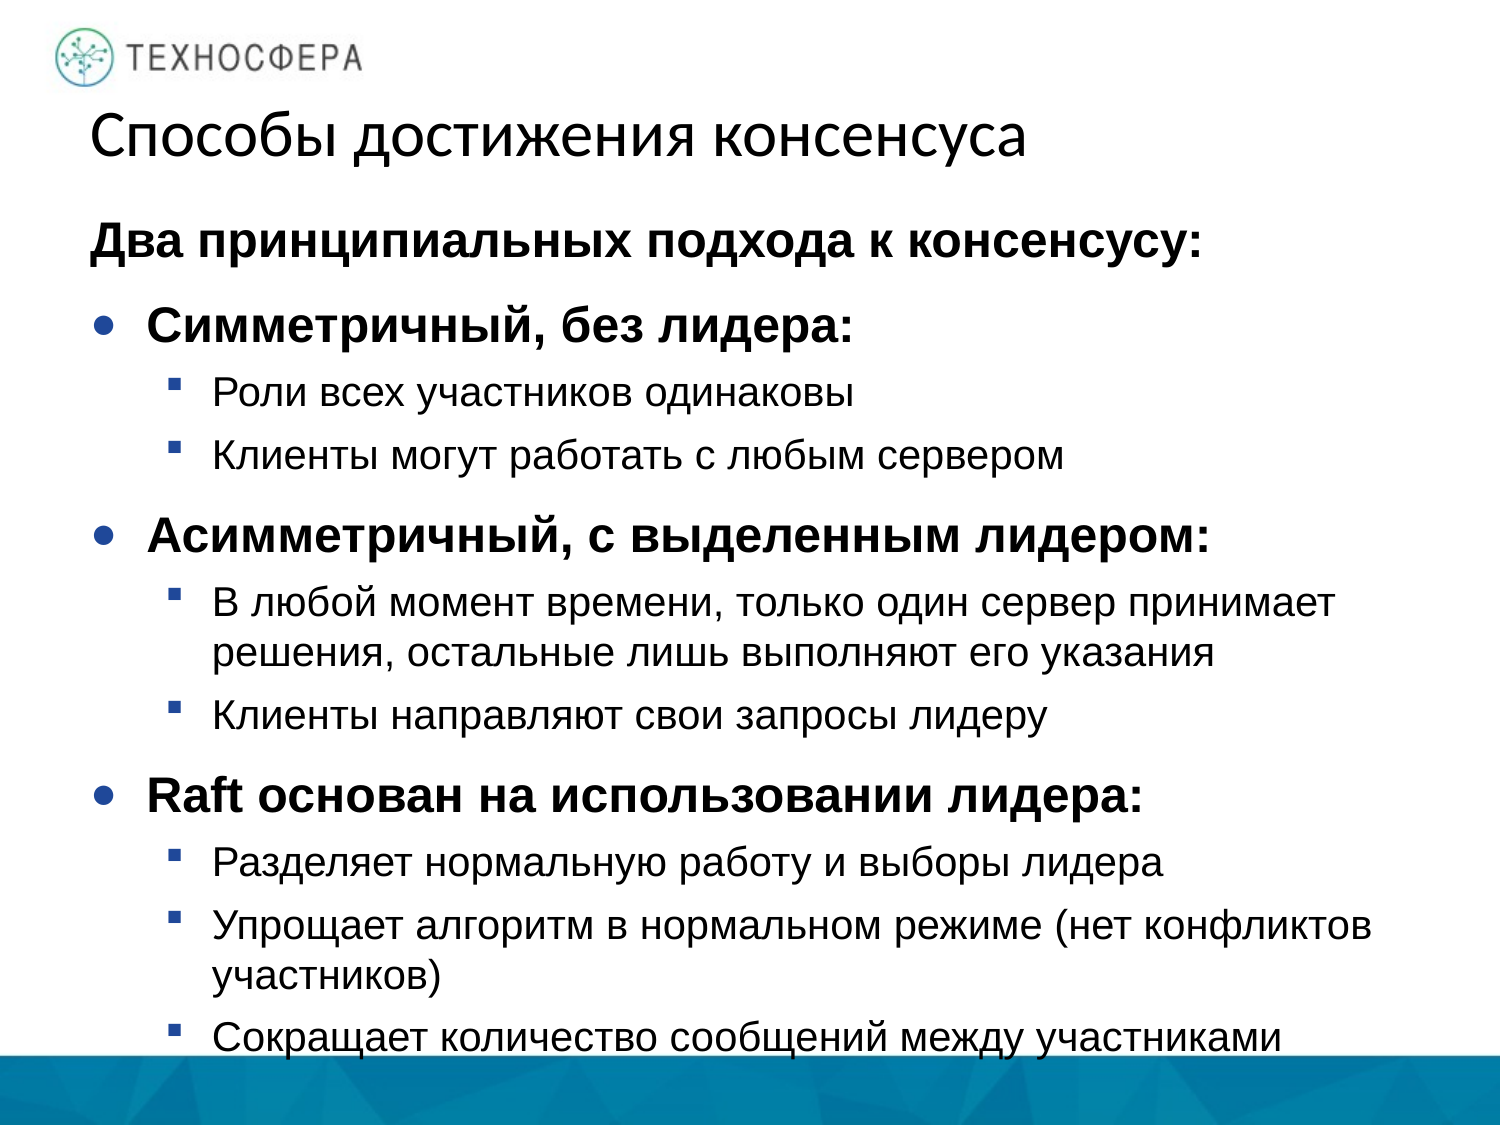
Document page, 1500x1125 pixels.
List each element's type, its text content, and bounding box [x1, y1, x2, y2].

picture [0, 0, 1500, 1057]
picture [289, 1031, 301, 1049]
picture [983, 1051, 999, 1057]
picture [986, 1032, 996, 1048]
title Способы достижения консенсуса [75, 79, 1425, 180]
list Два принципиальных подхода к консенсусу: Симметричный, без лидера: Роли всех участников одинаковы Клиенты могут работать с любым сервером Асимметричный, с выделенным лидером: В любой момент времени, только один сервер принимает решения, остальные лишь выполняют его указания Клиенты направляют свои запросы лидеру Raft основан на использовании лидера: Разделяет нормальную работу и выборы лидера Упрощает алгоритм в нормальном режиме (нет конфликтов участников) Сокращает количество сообщений между участниками [75, 200, 1425, 1005]
